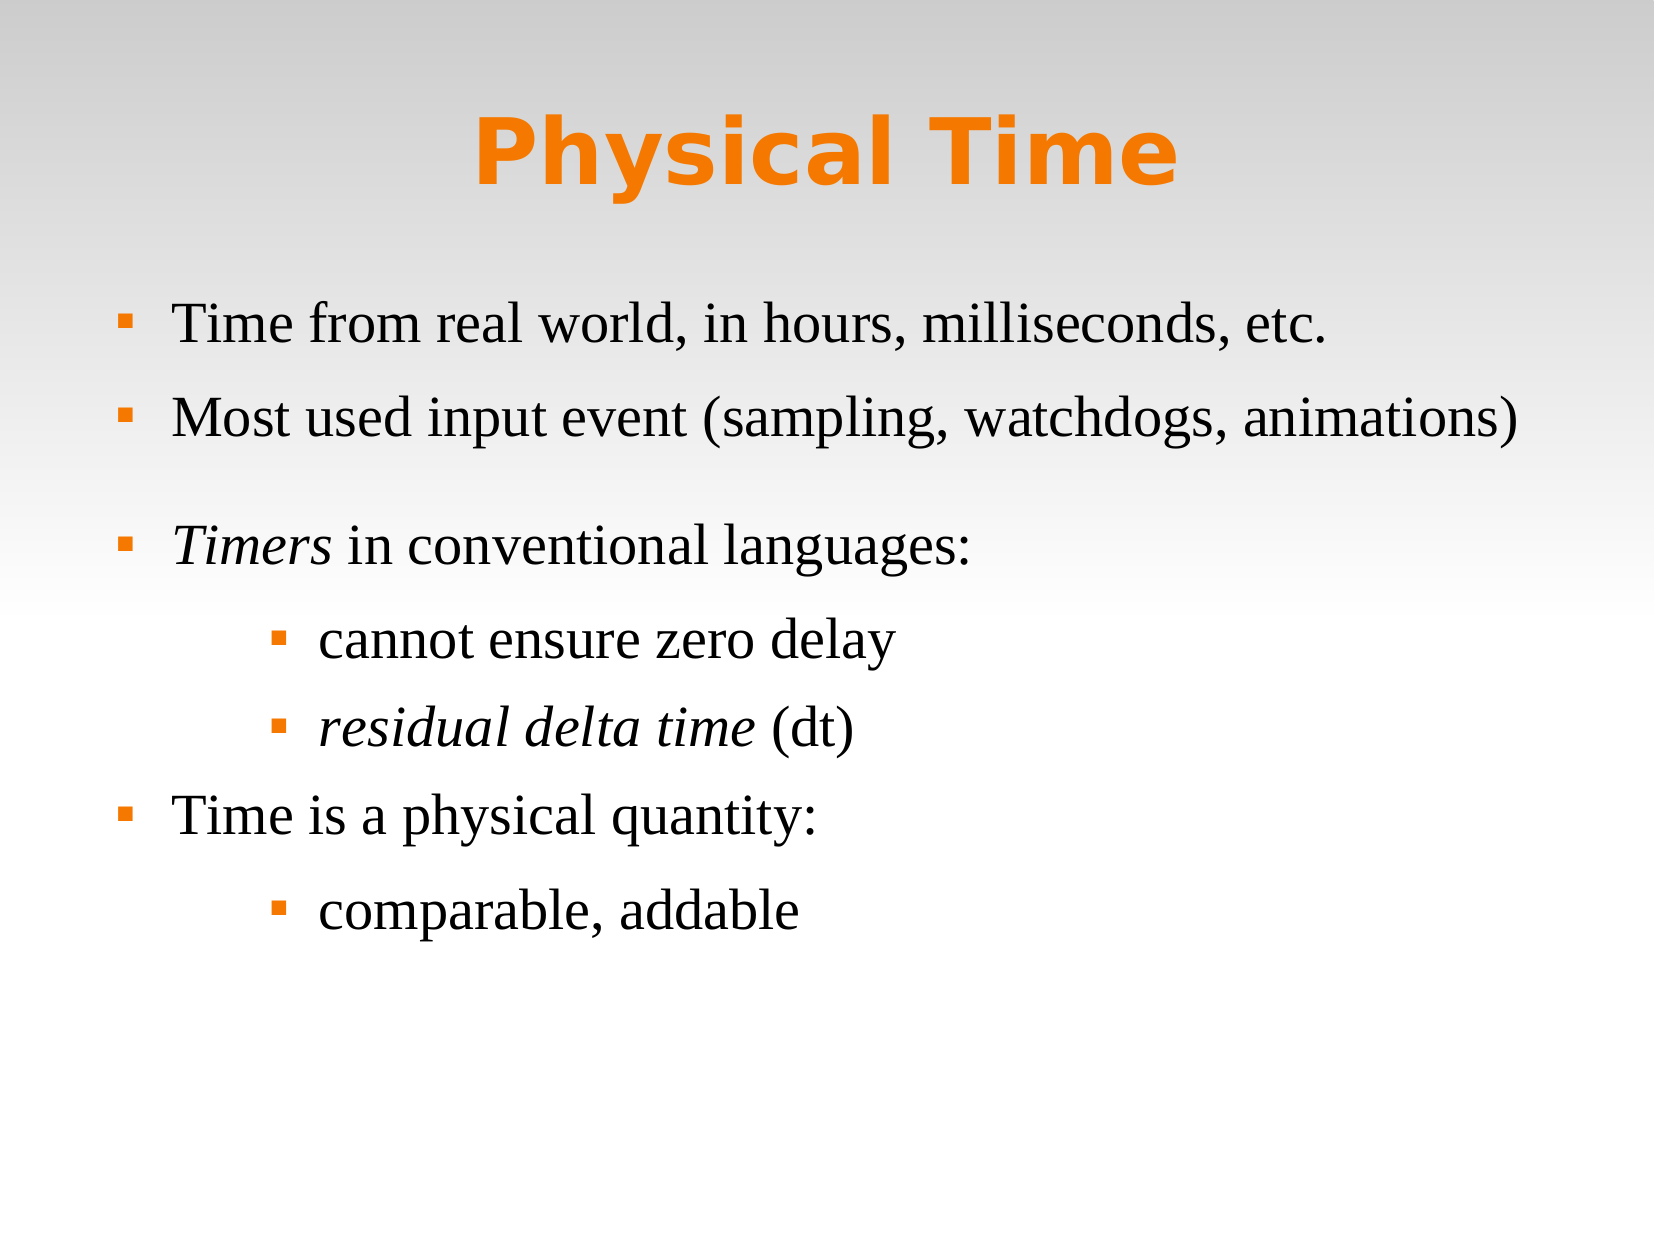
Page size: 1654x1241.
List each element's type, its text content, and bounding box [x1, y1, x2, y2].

list Time from real world, in hours, milliseconds, etc. Most used input event (sampling, watchdogs, animations) Timers in conventional languages: cannot ensure zero delay residual delta time (dt) Time is a physical quantity: comparable, addable [82, 290, 1571, 1094]
title Physical Time [82, 56, 1571, 250]
